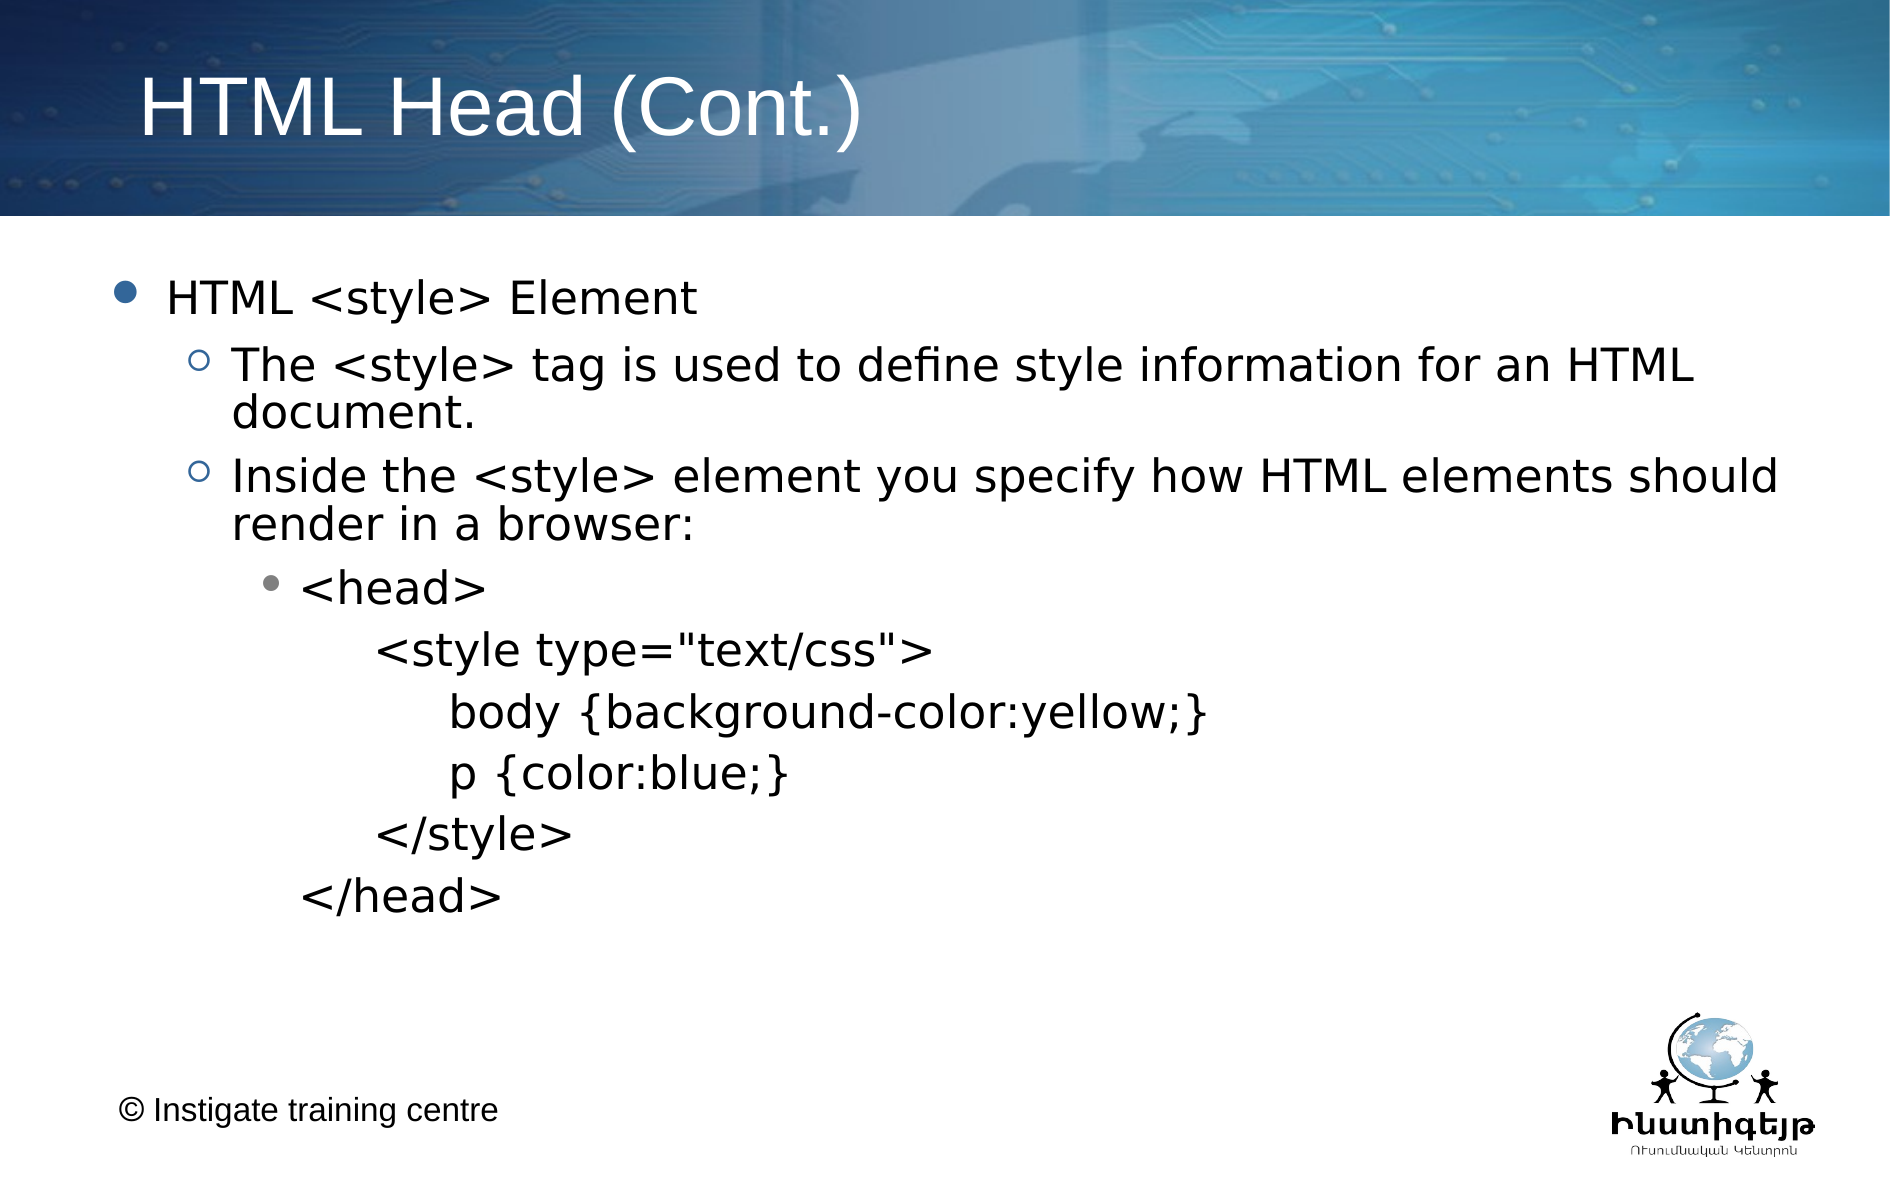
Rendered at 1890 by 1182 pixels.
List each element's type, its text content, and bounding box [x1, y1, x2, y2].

picture [0, 0, 1890, 216]
picture [1612, 1012, 1815, 1157]
list HTML <style> Element The <style> tag is used to define style information for an HTML document. Inside the <style> element you specify how HTML elements should render in a browser: <head> <style type="text/css"> body {background-color:yellow;} p {color:blue;} </style> </head> [110, 276, 1801, 303]
text_box URL Encoding [110, 303, 1801, 344]
